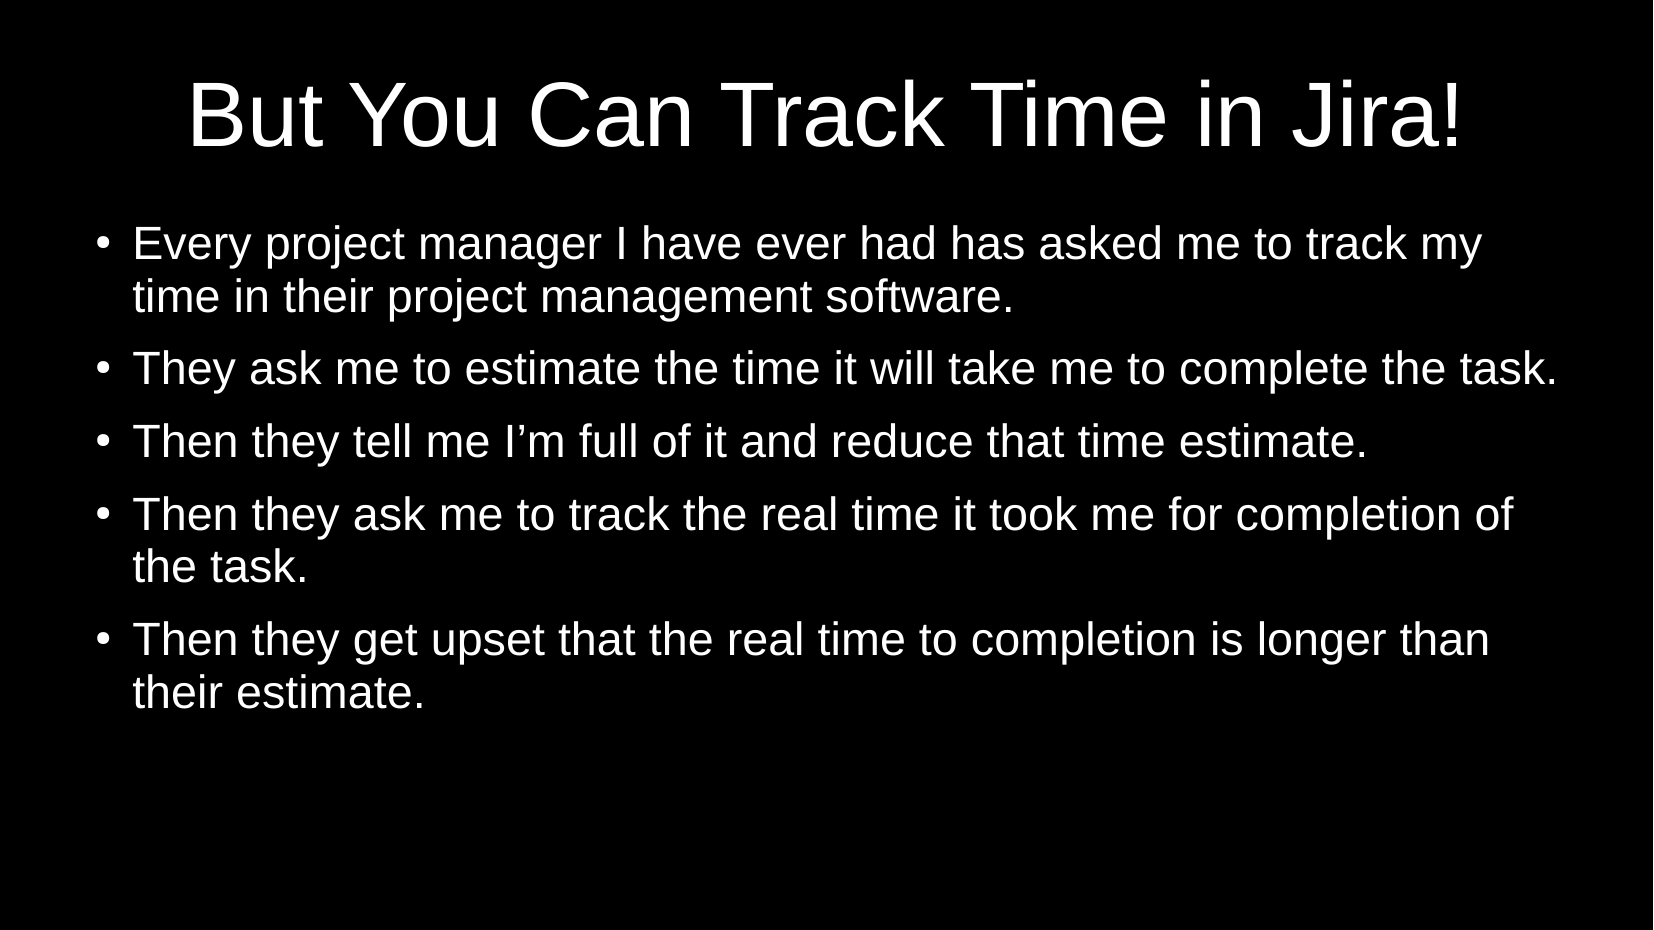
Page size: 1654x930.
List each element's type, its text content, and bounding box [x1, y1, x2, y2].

list Every project manager I have ever had has asked me to track my time in their project management software. They ask me to estimate the time it will take me to complete the task. Then they tell me I’m full of it and reduce that time estimate. Then they ask me to track the real time it took me for completion of the task. Then they get upset that the real time to completion is longer than their estimate. [82, 217, 1571, 757]
title But You Can Track Time in Jira! [82, 37, 1571, 193]
